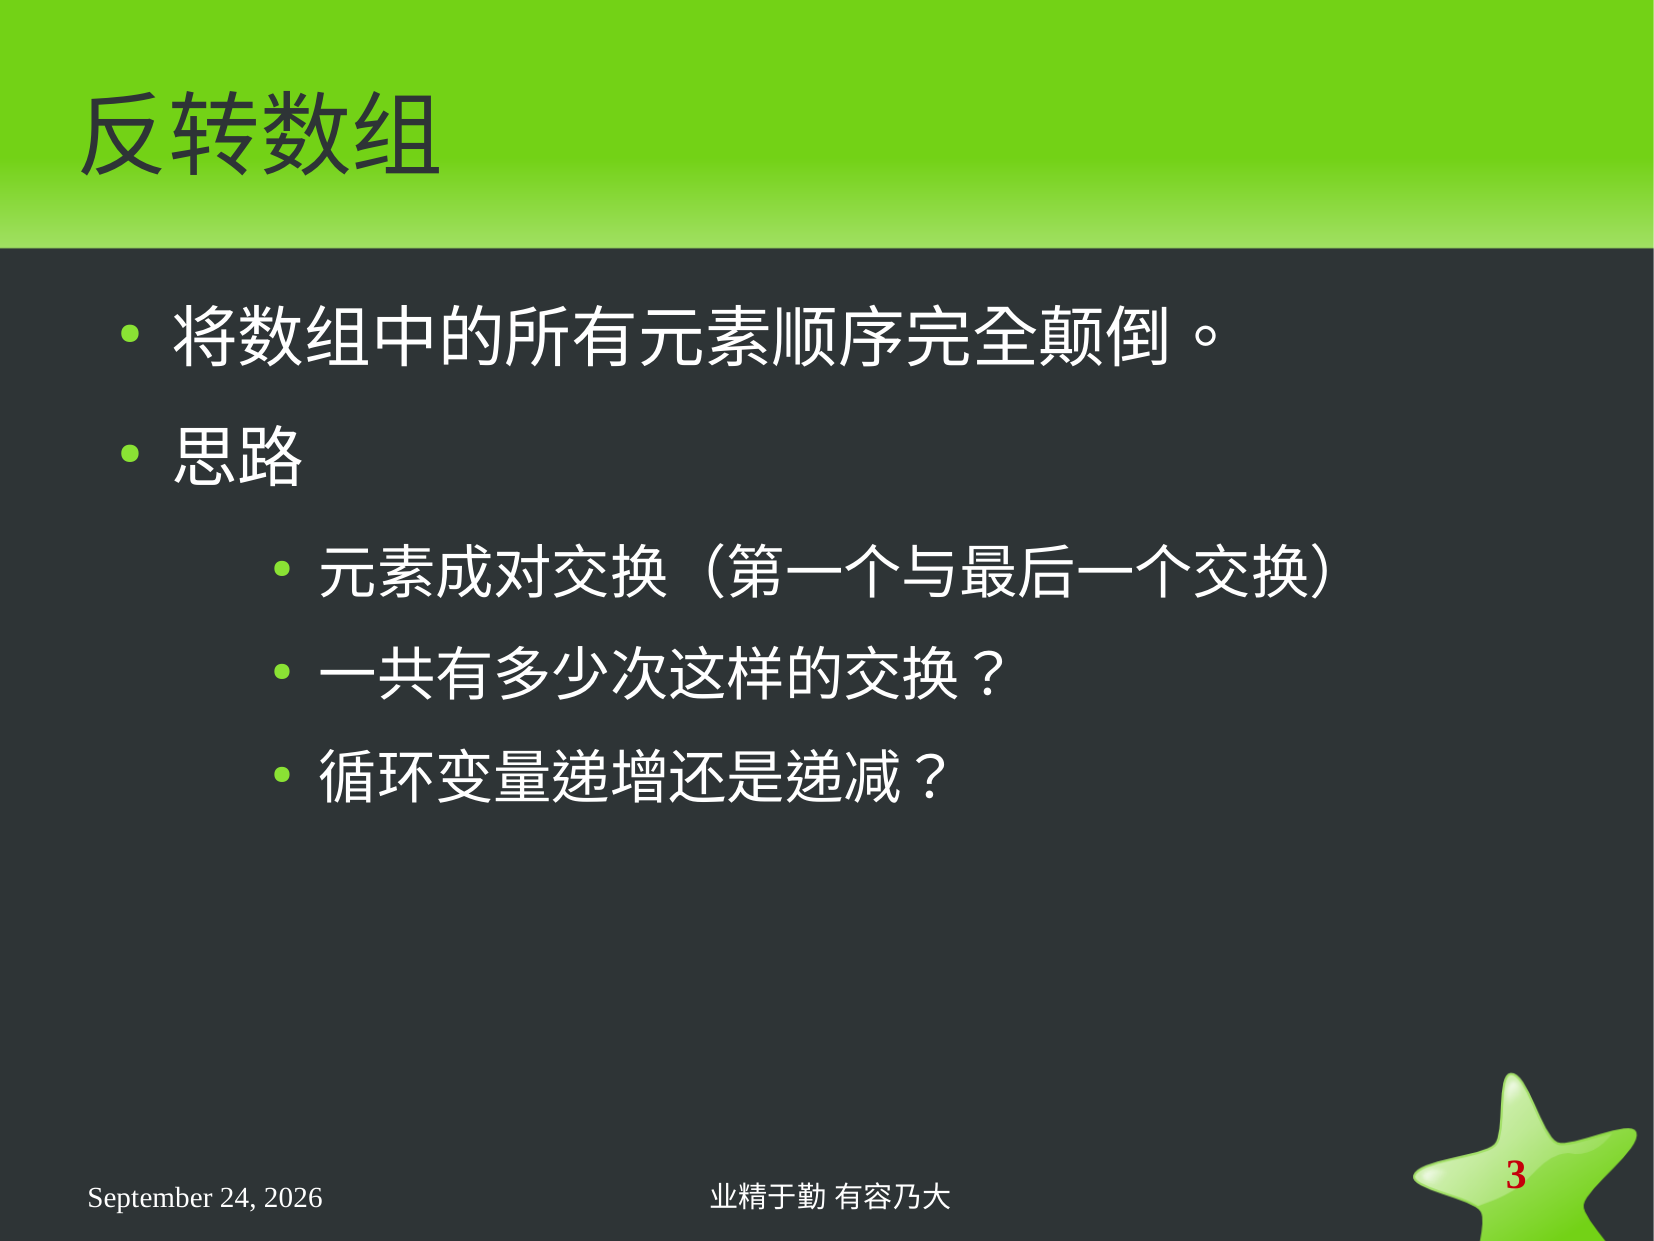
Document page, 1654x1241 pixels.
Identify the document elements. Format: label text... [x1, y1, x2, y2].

picture [0, 0, 1654, 1241]
title 反转数组 [76, 29, 1565, 237]
list 将数组中的所有元素顺序完全颠倒。 思路 元素成对交换（第一个与最后一个交换） 一共有多少次这样的交换？ 循环变量递增还是递减？ [82, 290, 1571, 1109]
